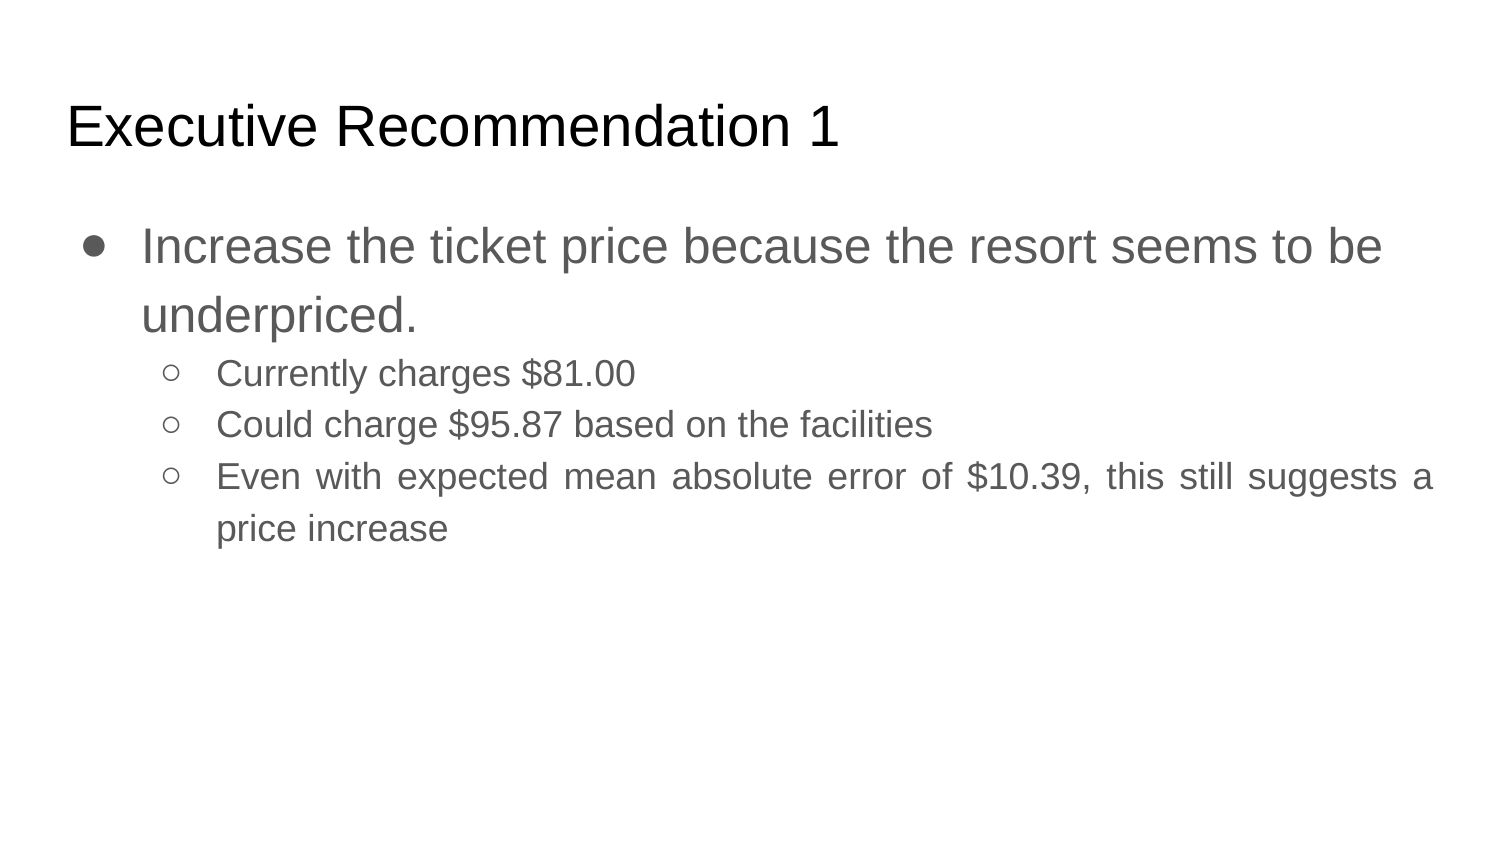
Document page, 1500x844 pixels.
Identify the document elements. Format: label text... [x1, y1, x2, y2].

title Executive Recommendation 1 [51, 72, 1449, 167]
list Increase the ticket price because the resort seems to be underpriced. Currently charges $81.00 Could charge $95.87 based on the facilities Even with expected mean absolute error of $10.39, this still suggests a price increase [51, 189, 1449, 750]
